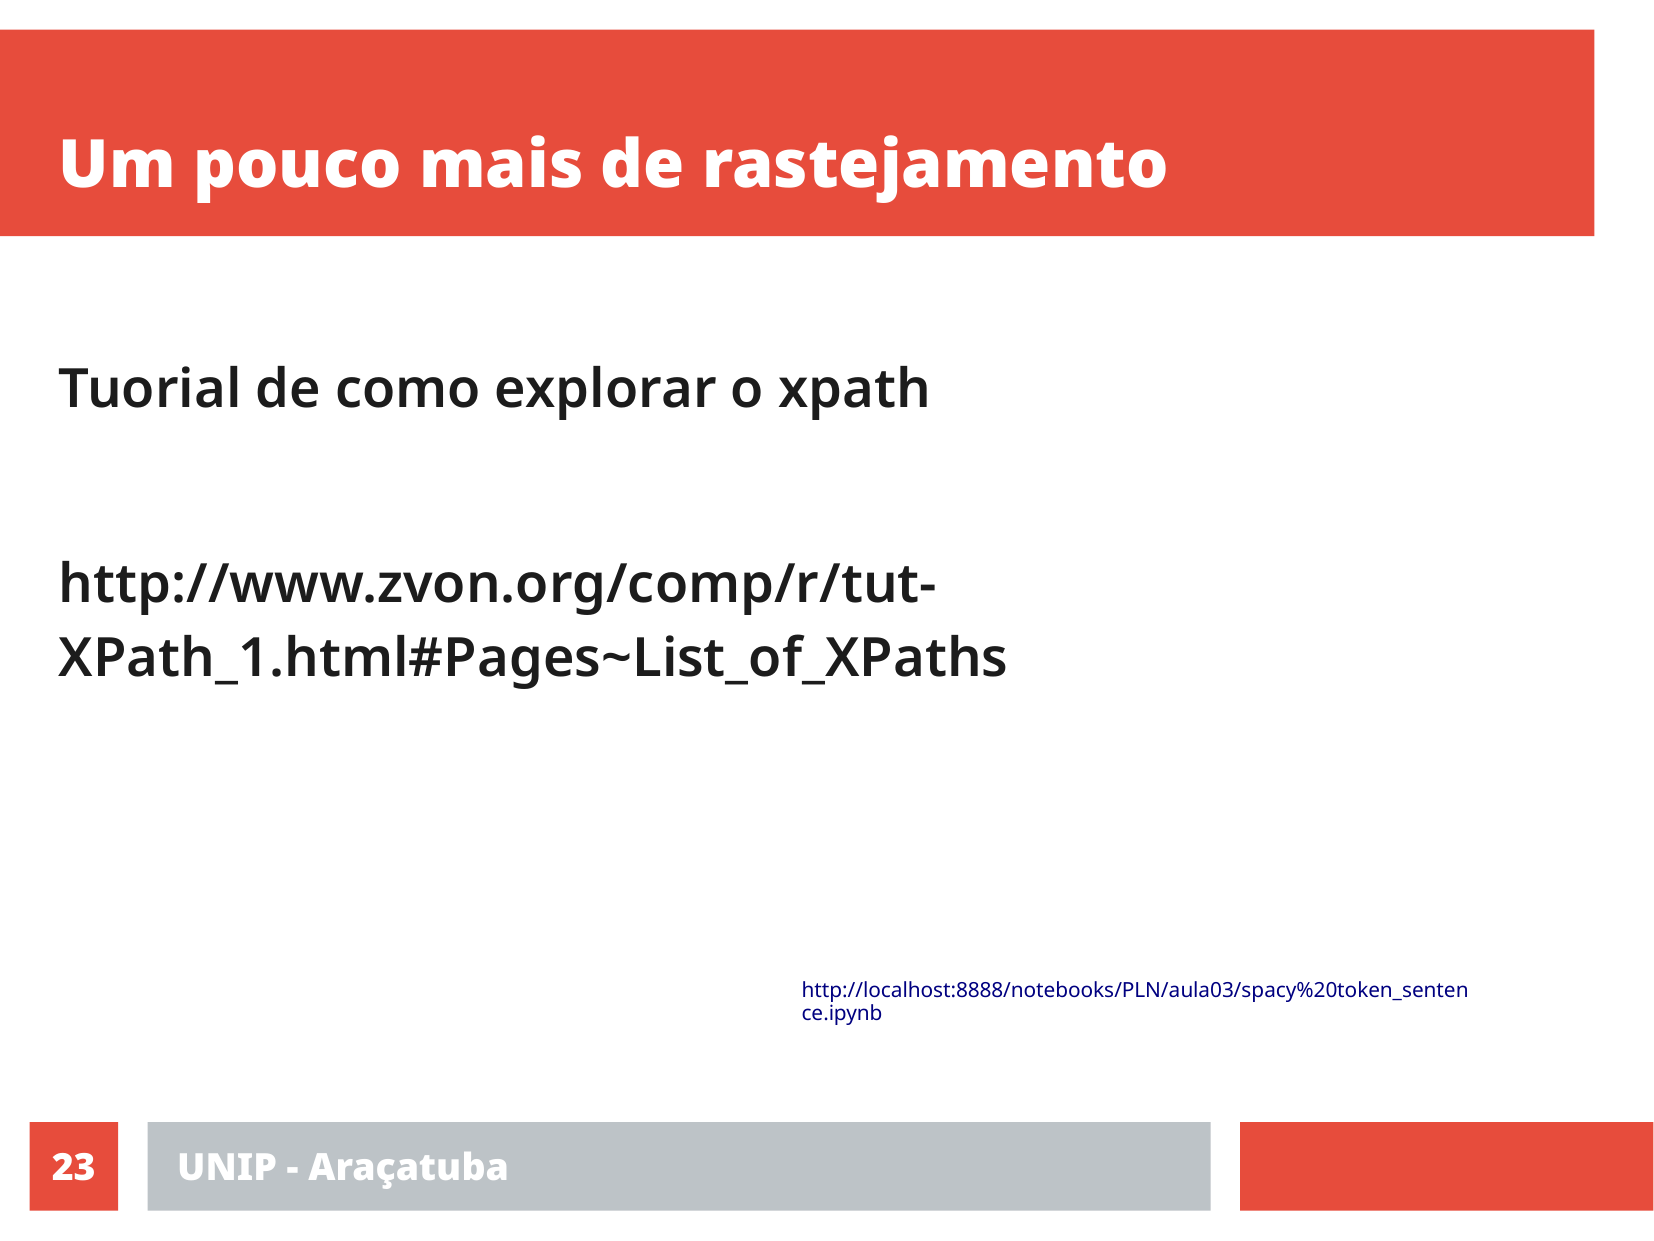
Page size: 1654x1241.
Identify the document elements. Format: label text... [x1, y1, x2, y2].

list Tuorial de como explorar o xpath http://www.zvon.org/comp/r/tut-XPath_1.html#Pages~List_of_XPaths [59, 153, 1565, 922]
text_box http://localhost:8888/notebooks/PLN/aula03/spacy%20token_sentence.ipynb [786, 968, 1492, 1010]
title Um pouco mais de rastejamento [59, 59, 1595, 207]
list [59, 922, 1565, 1093]
